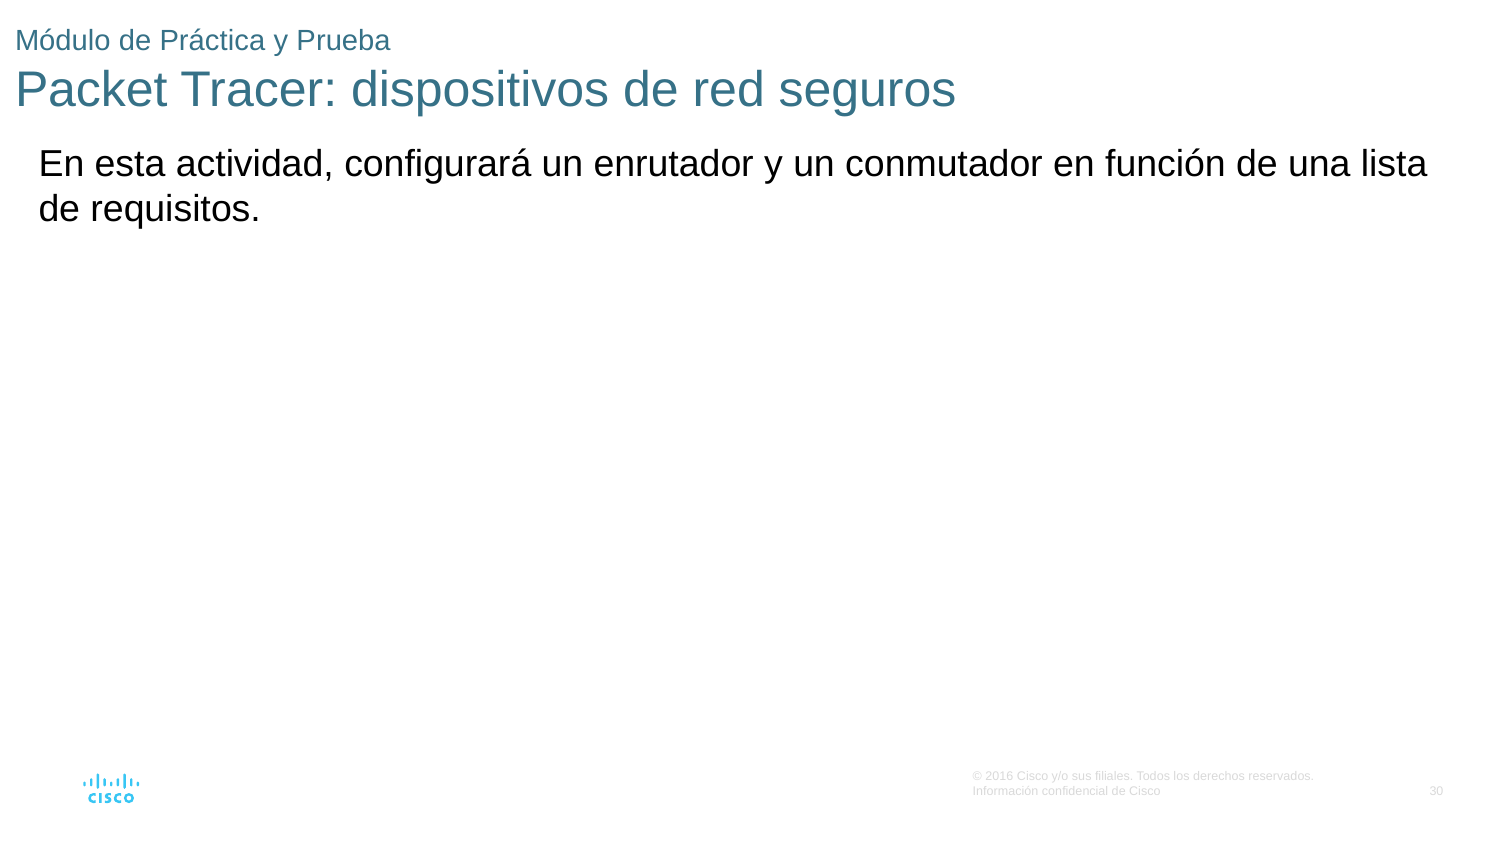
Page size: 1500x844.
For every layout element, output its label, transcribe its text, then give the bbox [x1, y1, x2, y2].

title Módulo de Práctica y Prueba Packet Tracer: dispositivos de red seguros [0, 6, 1500, 131]
list En esta actividad, configurará un enrutador y un conmutador en función de una lista de requisitos. [23, 131, 1476, 813]
